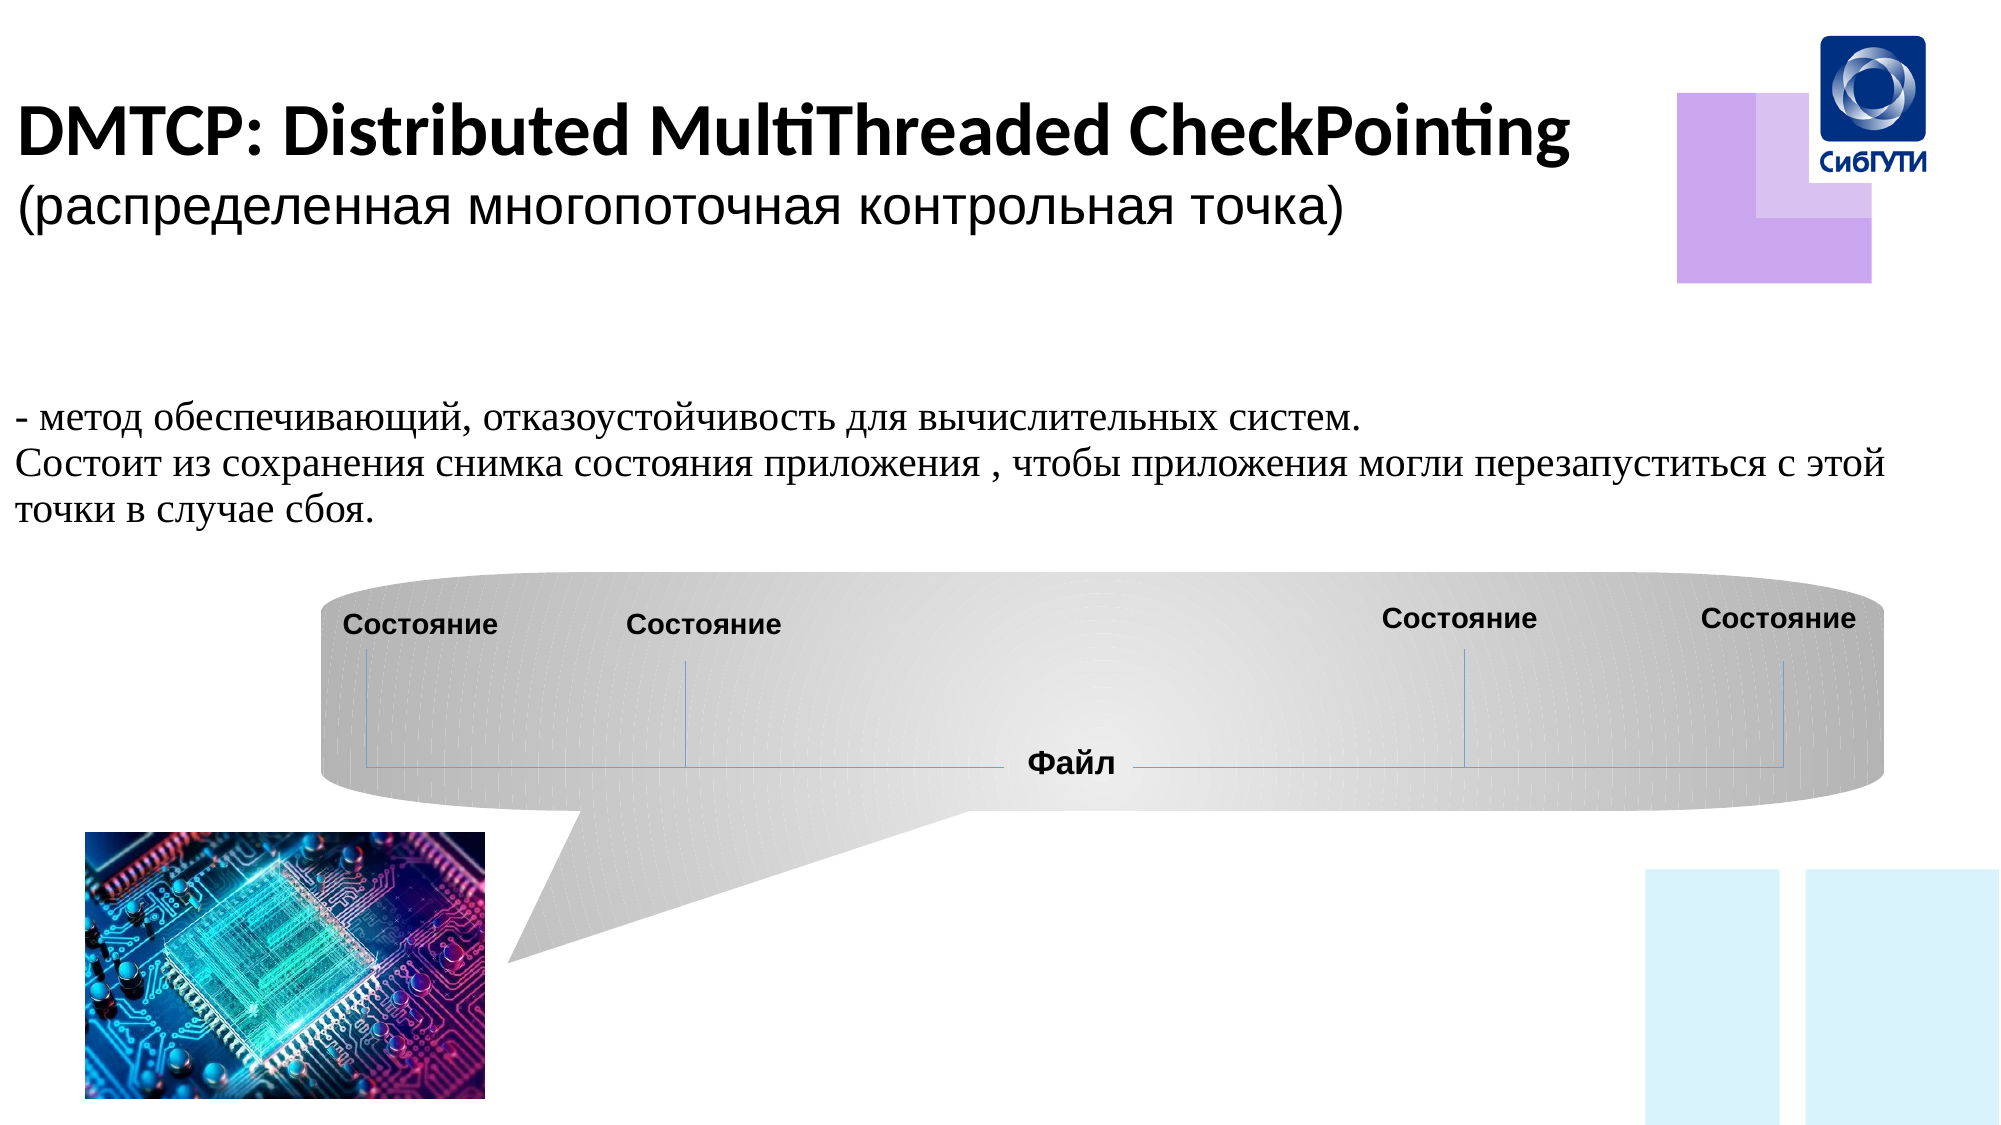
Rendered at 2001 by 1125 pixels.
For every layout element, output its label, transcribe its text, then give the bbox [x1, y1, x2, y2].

text_box [1805, 869, 1999, 1125]
text_box Файл [1027, 744, 1117, 782]
text_box Состояние [625, 607, 815, 674]
text_box [321, 572, 1884, 964]
picture [85, 832, 485, 1099]
text_box Состояние [1381, 602, 1571, 668]
list DMTCP: Distributed MultiThreaded CheckPointing (распределенная многопоточная контрольная точка) [0, 73, 1737, 378]
text_box Состояние [1700, 602, 1890, 668]
text_box Состояние [342, 607, 532, 674]
picture [1809, 24, 1937, 183]
text_box [1737, 54, 1920, 284]
text_box - метод обеспечивающий, отказоустойчивость для вычислительных систем. Состоит из сохранения снимка состояния приложения , чтобы приложения могли перезапуститься с этой точки в случае сбоя. [0, 385, 2000, 572]
text_box [1645, 869, 1780, 1125]
